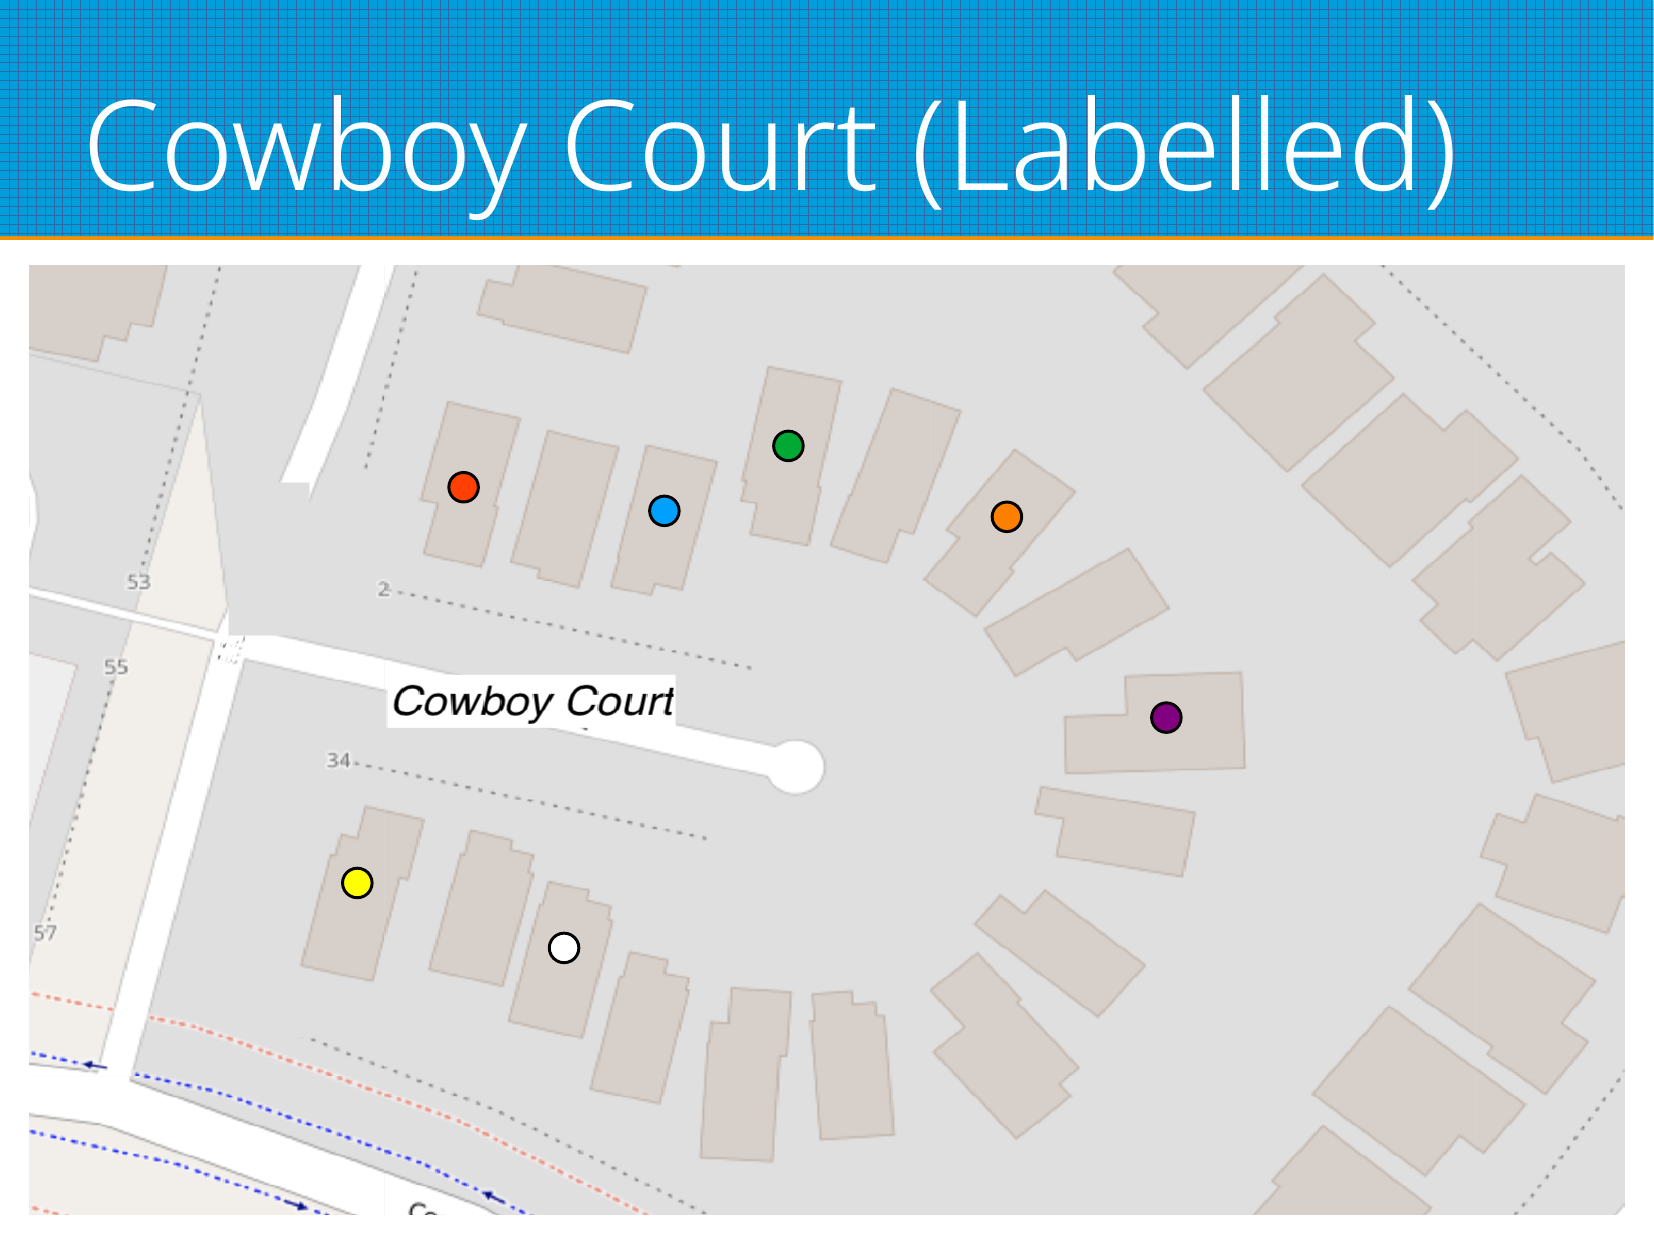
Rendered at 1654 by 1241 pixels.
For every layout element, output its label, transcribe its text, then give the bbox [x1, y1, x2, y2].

title Cowboy Court (Labelled) [82, 19, 1571, 227]
text_box [992, 502, 1022, 532]
text_box [773, 431, 804, 461]
text_box [342, 868, 373, 898]
text_box [1151, 702, 1182, 733]
picture [29, 265, 1625, 1215]
text_box [448, 472, 479, 503]
text_box [649, 496, 680, 526]
text_box [549, 933, 579, 963]
